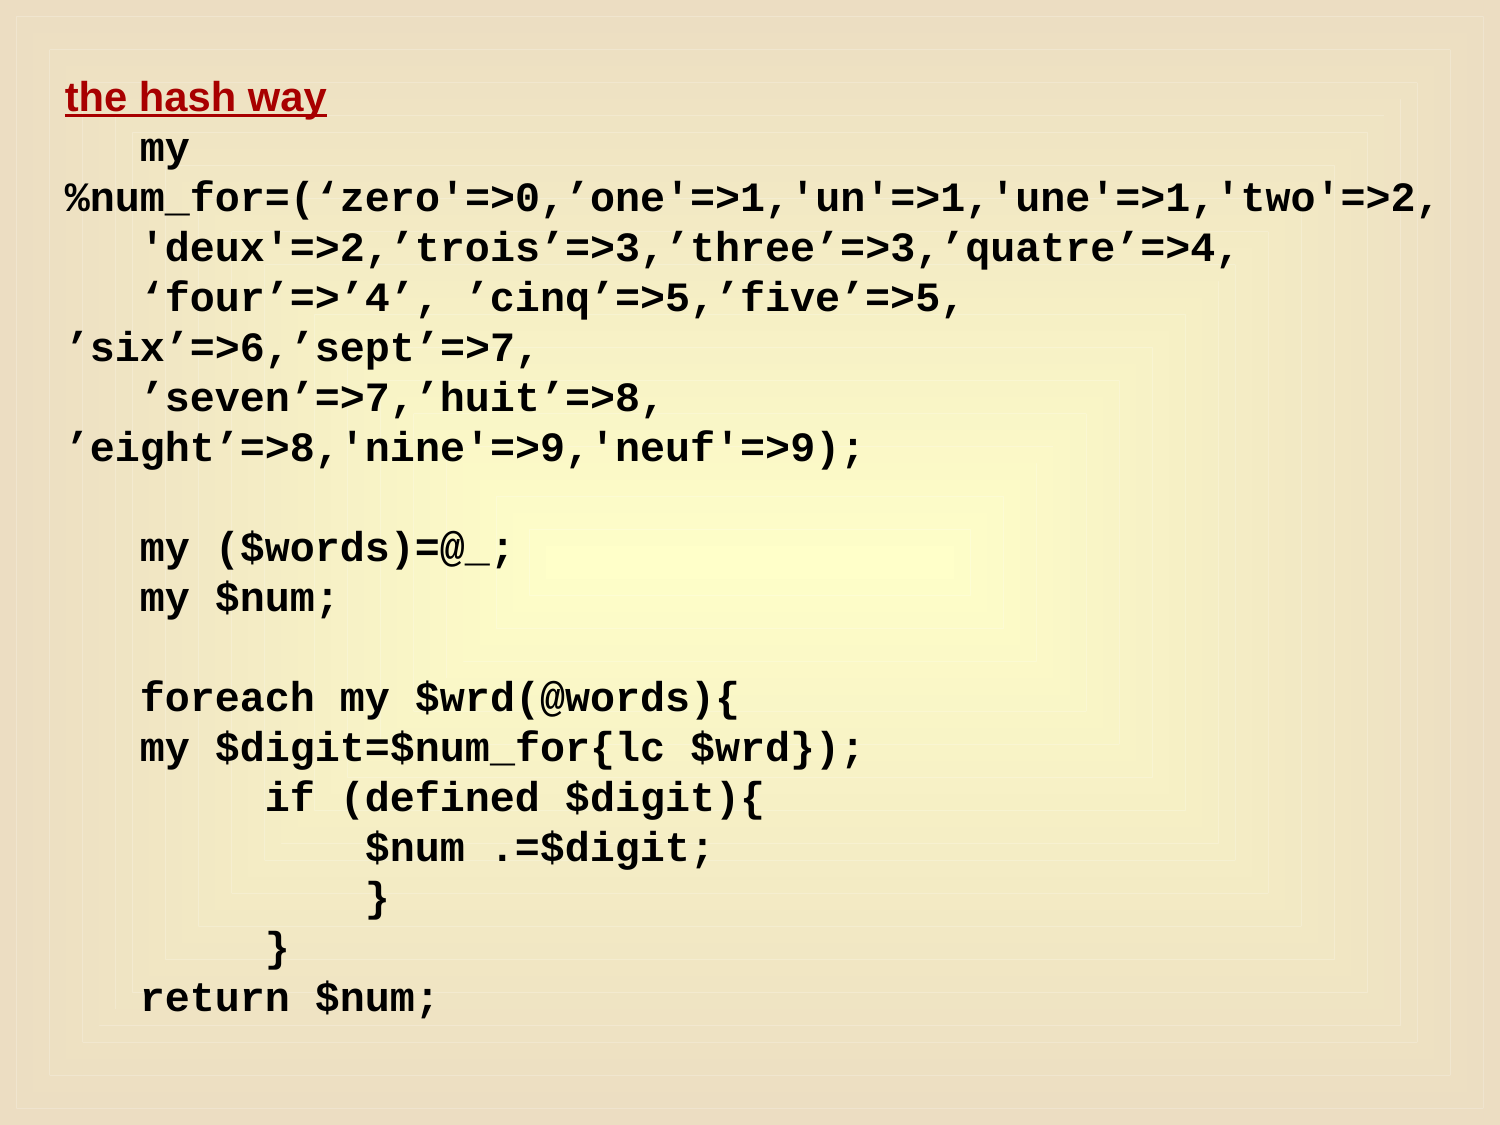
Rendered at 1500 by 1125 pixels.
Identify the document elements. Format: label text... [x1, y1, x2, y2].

text_box my %num_for=(‘zero'=>0,’one'=>1,'un'=>1,'une'=>1,'two'=>2, 'deux'=>2,’trois’=>3,’three’=>3,’quatre’=>4, ‘four’=>’4’, ’cinq’=>5,’five’=>5, ’six’=>6,’sept’=>7, ’seven’=>7,’huit’=>8, ’eight’=>8,'nine'=>9,'neuf'=>9); my ($words)=@_; my $num; foreach my $wrd(@words){ my $digit=$num_for{lc $wrd}); if (defined $digit){ $num .=$digit; } } return $num; [50, 112, 1463, 1028]
text_box the hash way [50, 62, 476, 128]
